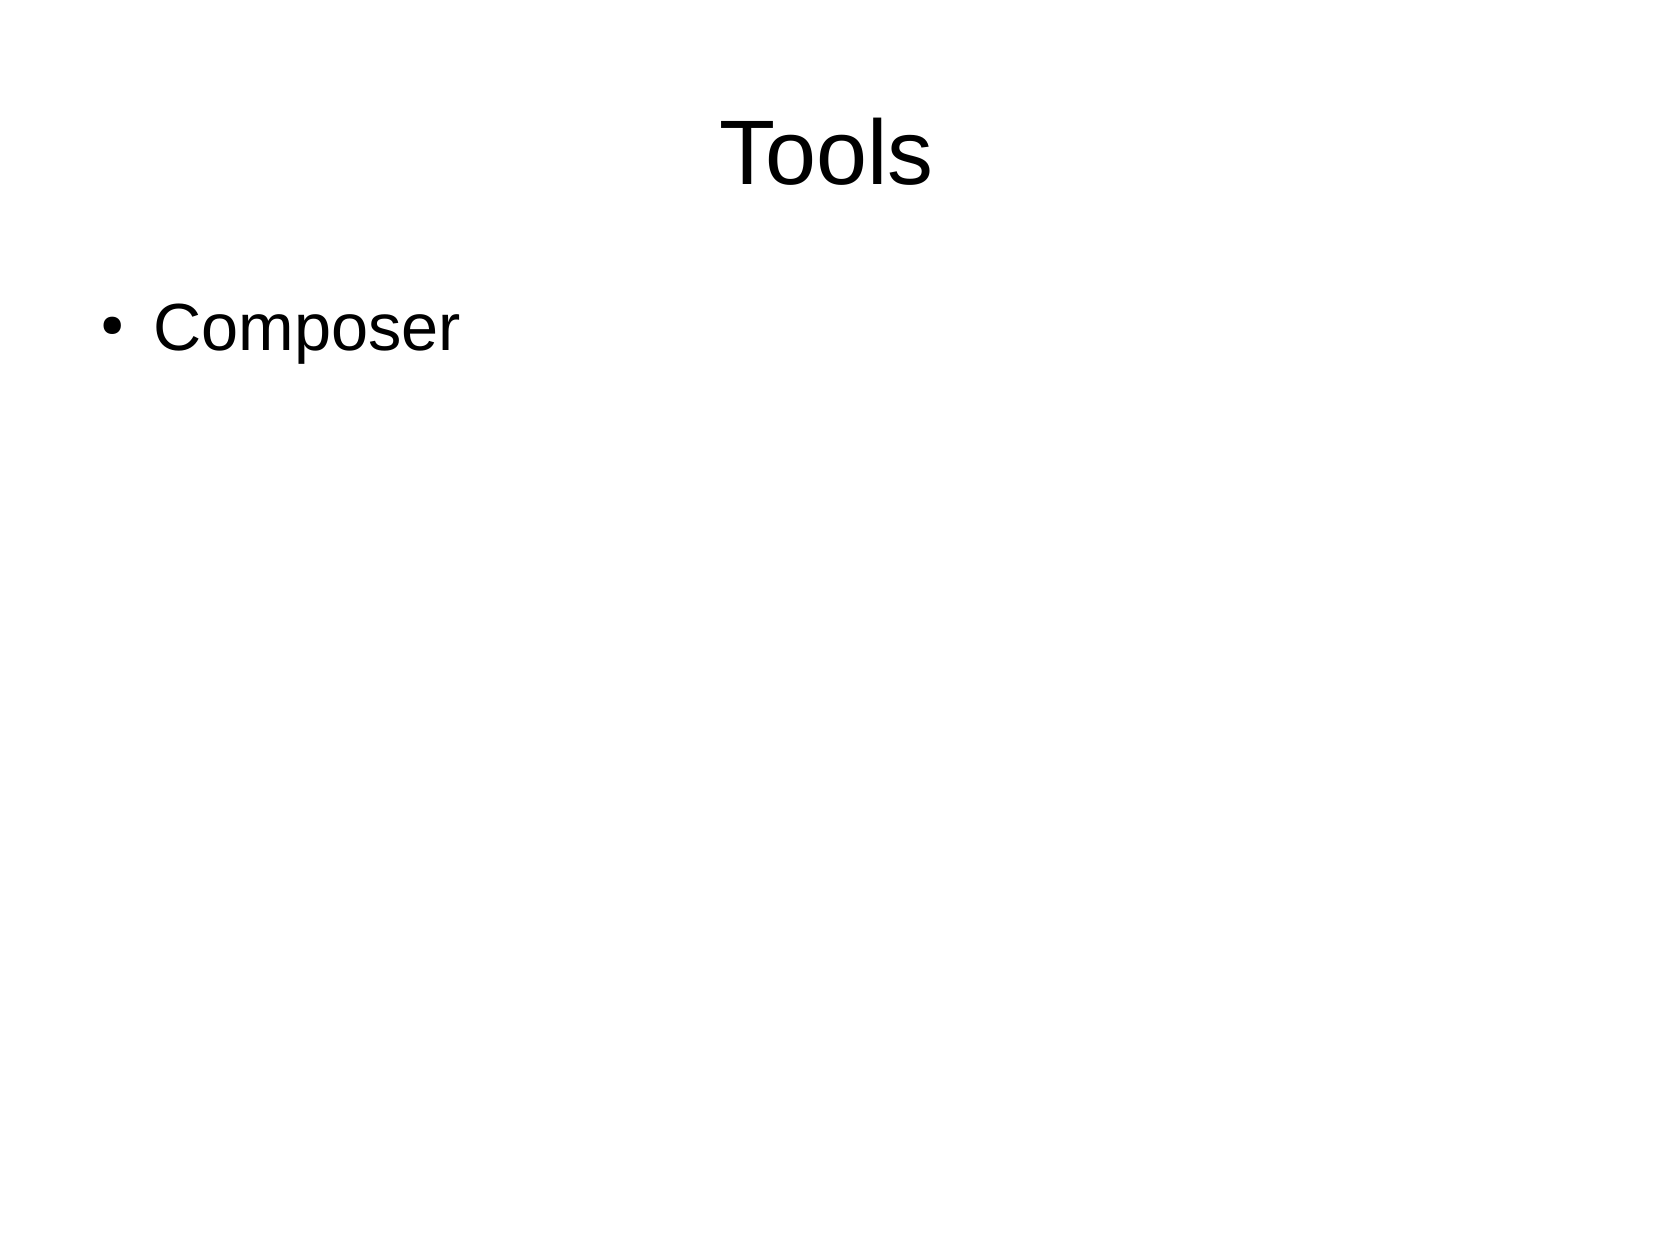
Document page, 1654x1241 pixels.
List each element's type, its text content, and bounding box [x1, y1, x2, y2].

list Composer [82, 290, 1571, 1010]
title Tools [82, 49, 1571, 257]
